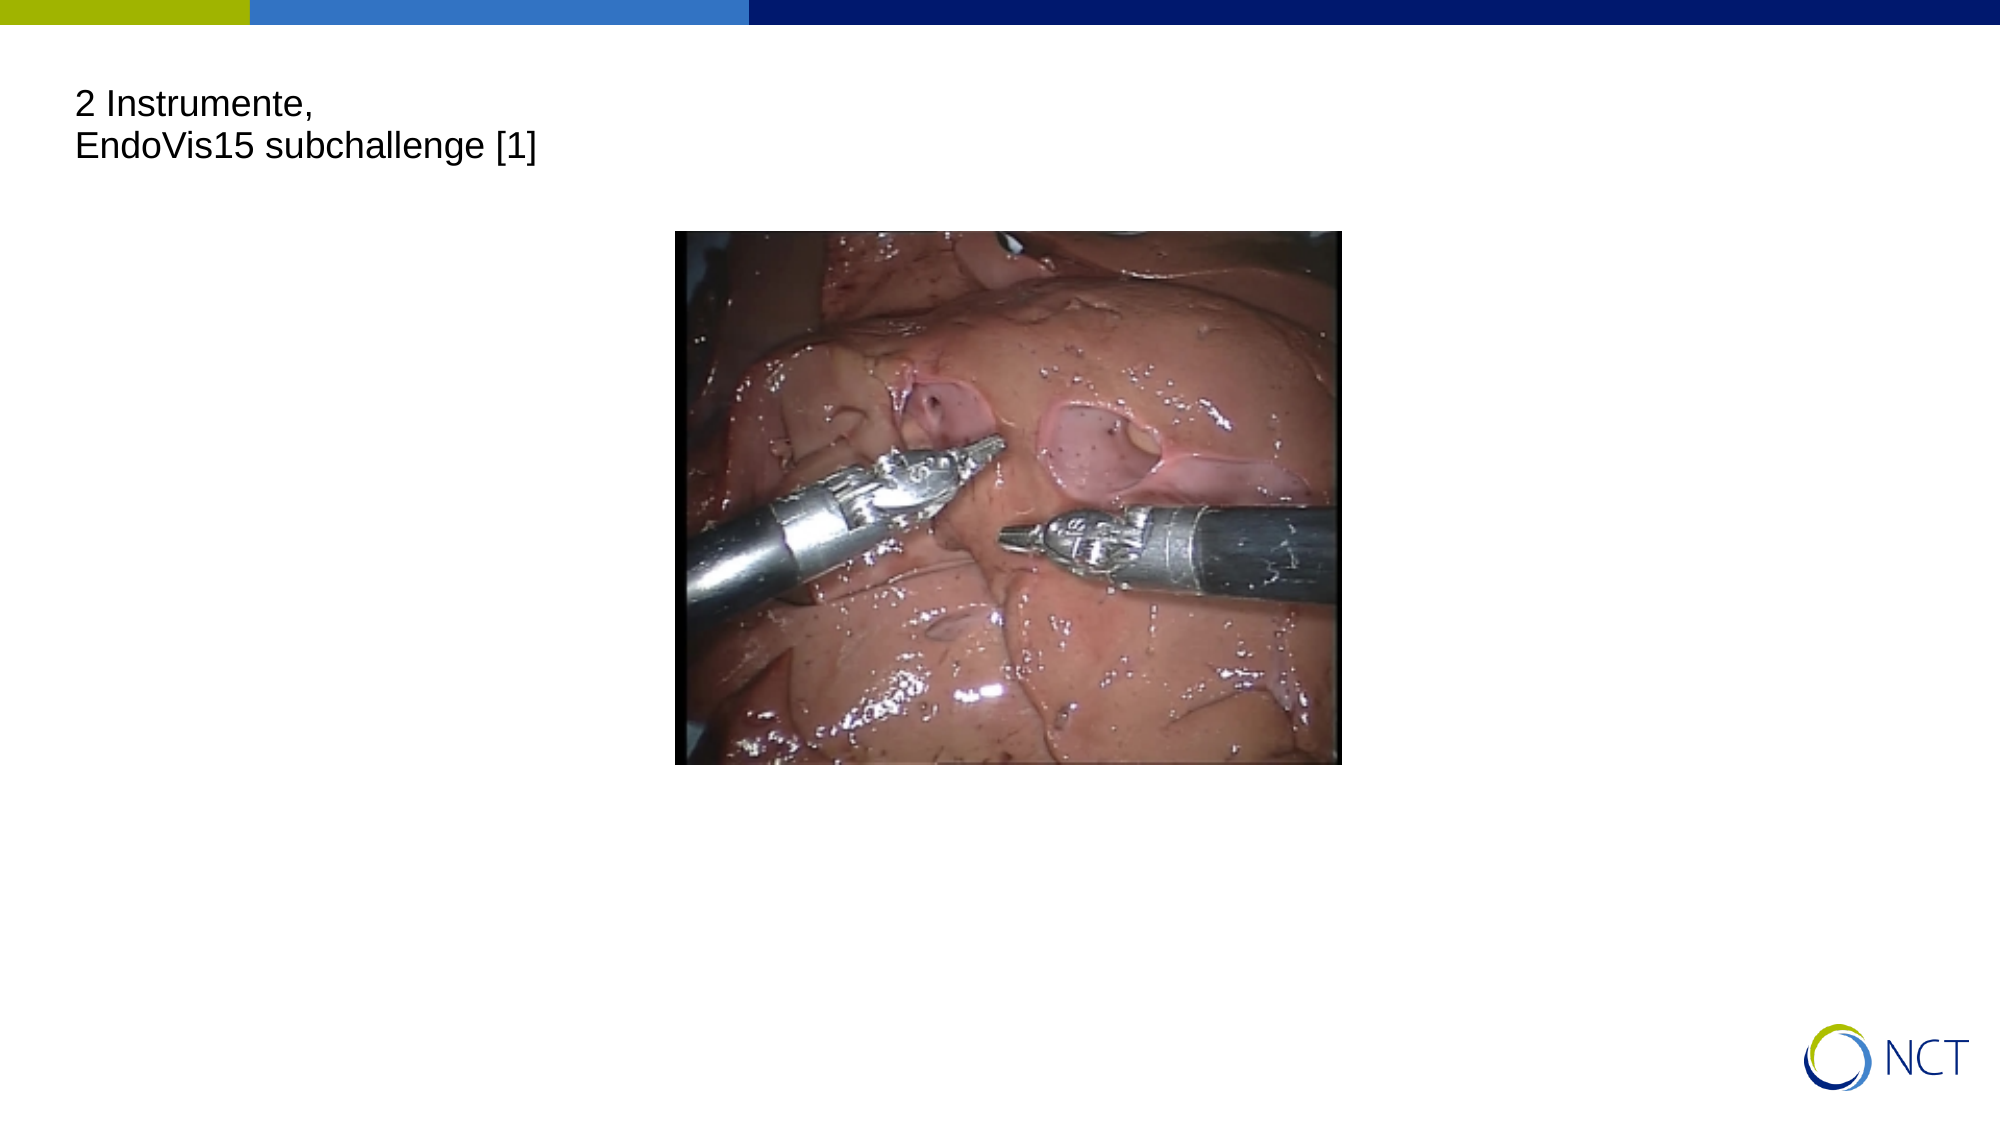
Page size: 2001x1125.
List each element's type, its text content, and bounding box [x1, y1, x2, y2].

picture [675, 231, 1342, 766]
text_box 2 Instrumente, EndoVis15 subchallenge [1] [60, 75, 616, 174]
picture [1804, 1024, 1969, 1091]
